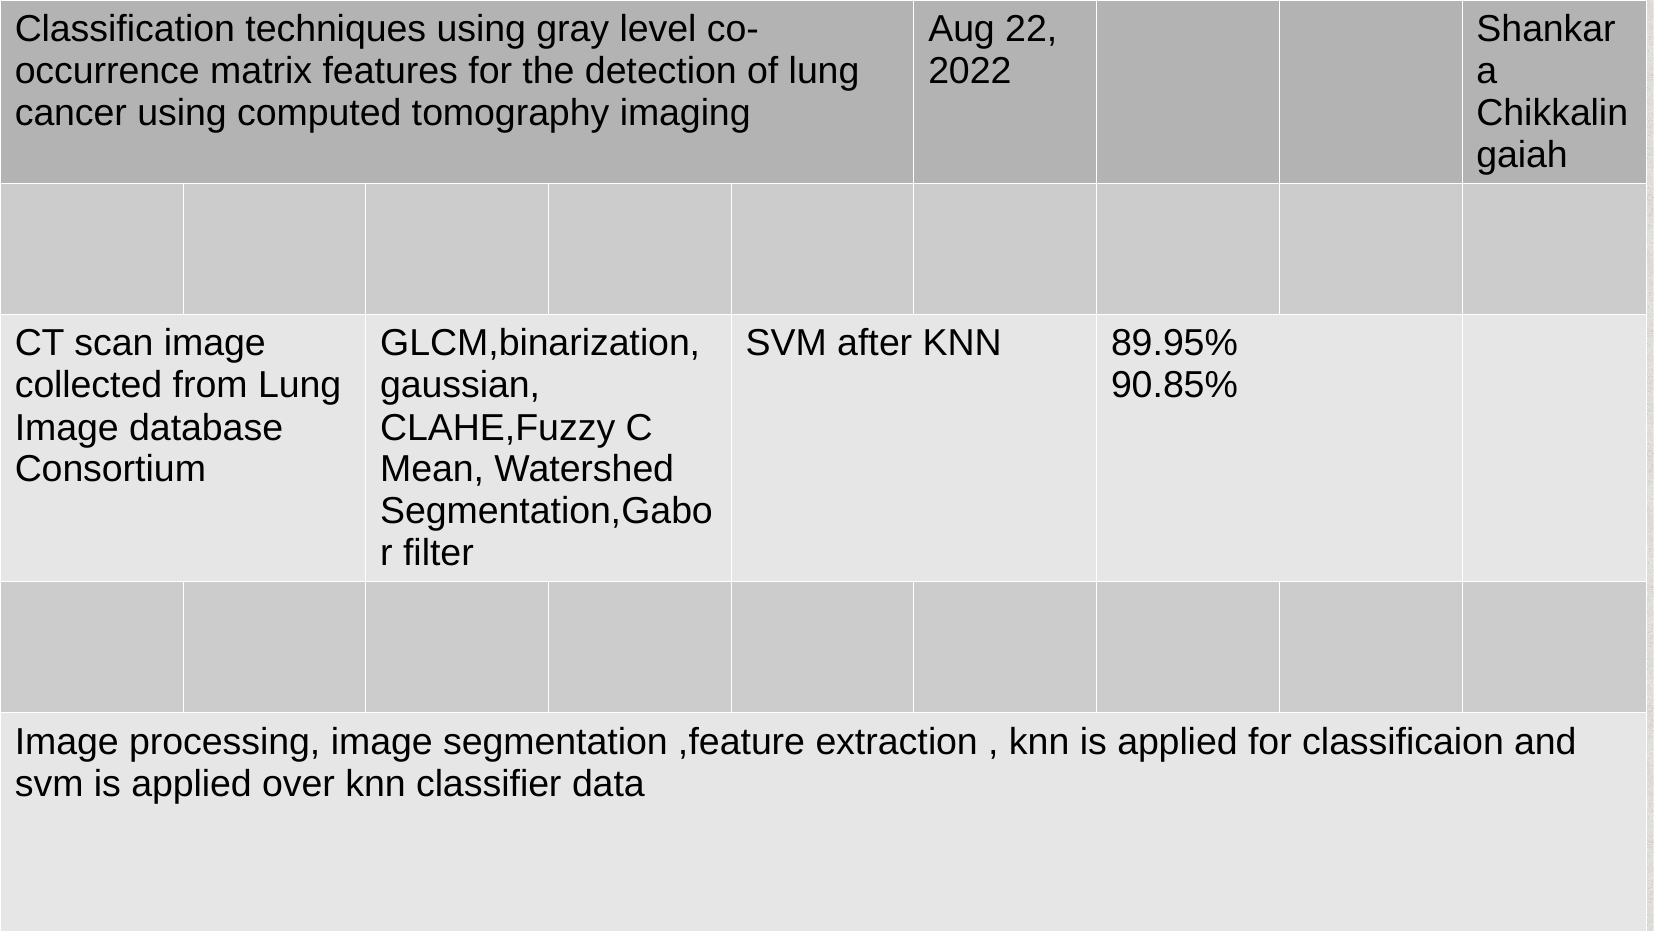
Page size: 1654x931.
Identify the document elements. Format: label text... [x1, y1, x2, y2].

table_cell [366, 582, 548, 712]
table_cell SVM after KNN [732, 315, 1096, 581]
table_cell [914, 582, 1096, 712]
table_cell [914, 184, 1096, 314]
table_cell [184, 582, 365, 712]
table_cell [1, 582, 183, 712]
table_cell [1097, 582, 1279, 712]
table_cell [732, 582, 913, 712]
table_cell [1463, 582, 1646, 712]
table_cell Image processing, image segmentation ,feature extraction , knn is applied for classificaion and svm is applied over knn classifier data [1, 713, 1646, 931]
table_cell [1463, 184, 1646, 314]
table_cell [1280, 582, 1462, 712]
table_cell [549, 582, 731, 712]
table_cell [366, 184, 548, 314]
table_header Classification techniques using gray level co-occurrence matrix features for the detection of lung cancer using computed tomography imaging [1, 1, 913, 183]
table_header Shankara Chikkalingaiah [1463, 1, 1646, 183]
table_cell 89.95% 90.85% [1097, 315, 1462, 581]
table_cell GLCM,binarization,gaussian, CLAHE,Fuzzy C Mean, Watershed Segmentation,Gabor filter [366, 315, 731, 581]
table_header [1280, 1, 1462, 183]
table_cell [732, 184, 913, 314]
table_header Aug 22, 2022 [914, 1, 1096, 183]
table_cell [1463, 315, 1646, 581]
table_cell [1280, 184, 1462, 314]
table_cell [549, 184, 731, 314]
table_cell CT scan image collected from Lung Image database Consortium [1, 315, 365, 581]
table_cell [1, 184, 183, 314]
picture [1647, 0, 1654, 931]
table_cell [1097, 184, 1279, 314]
table_cell [184, 184, 365, 314]
table_header [1097, 1, 1279, 183]
